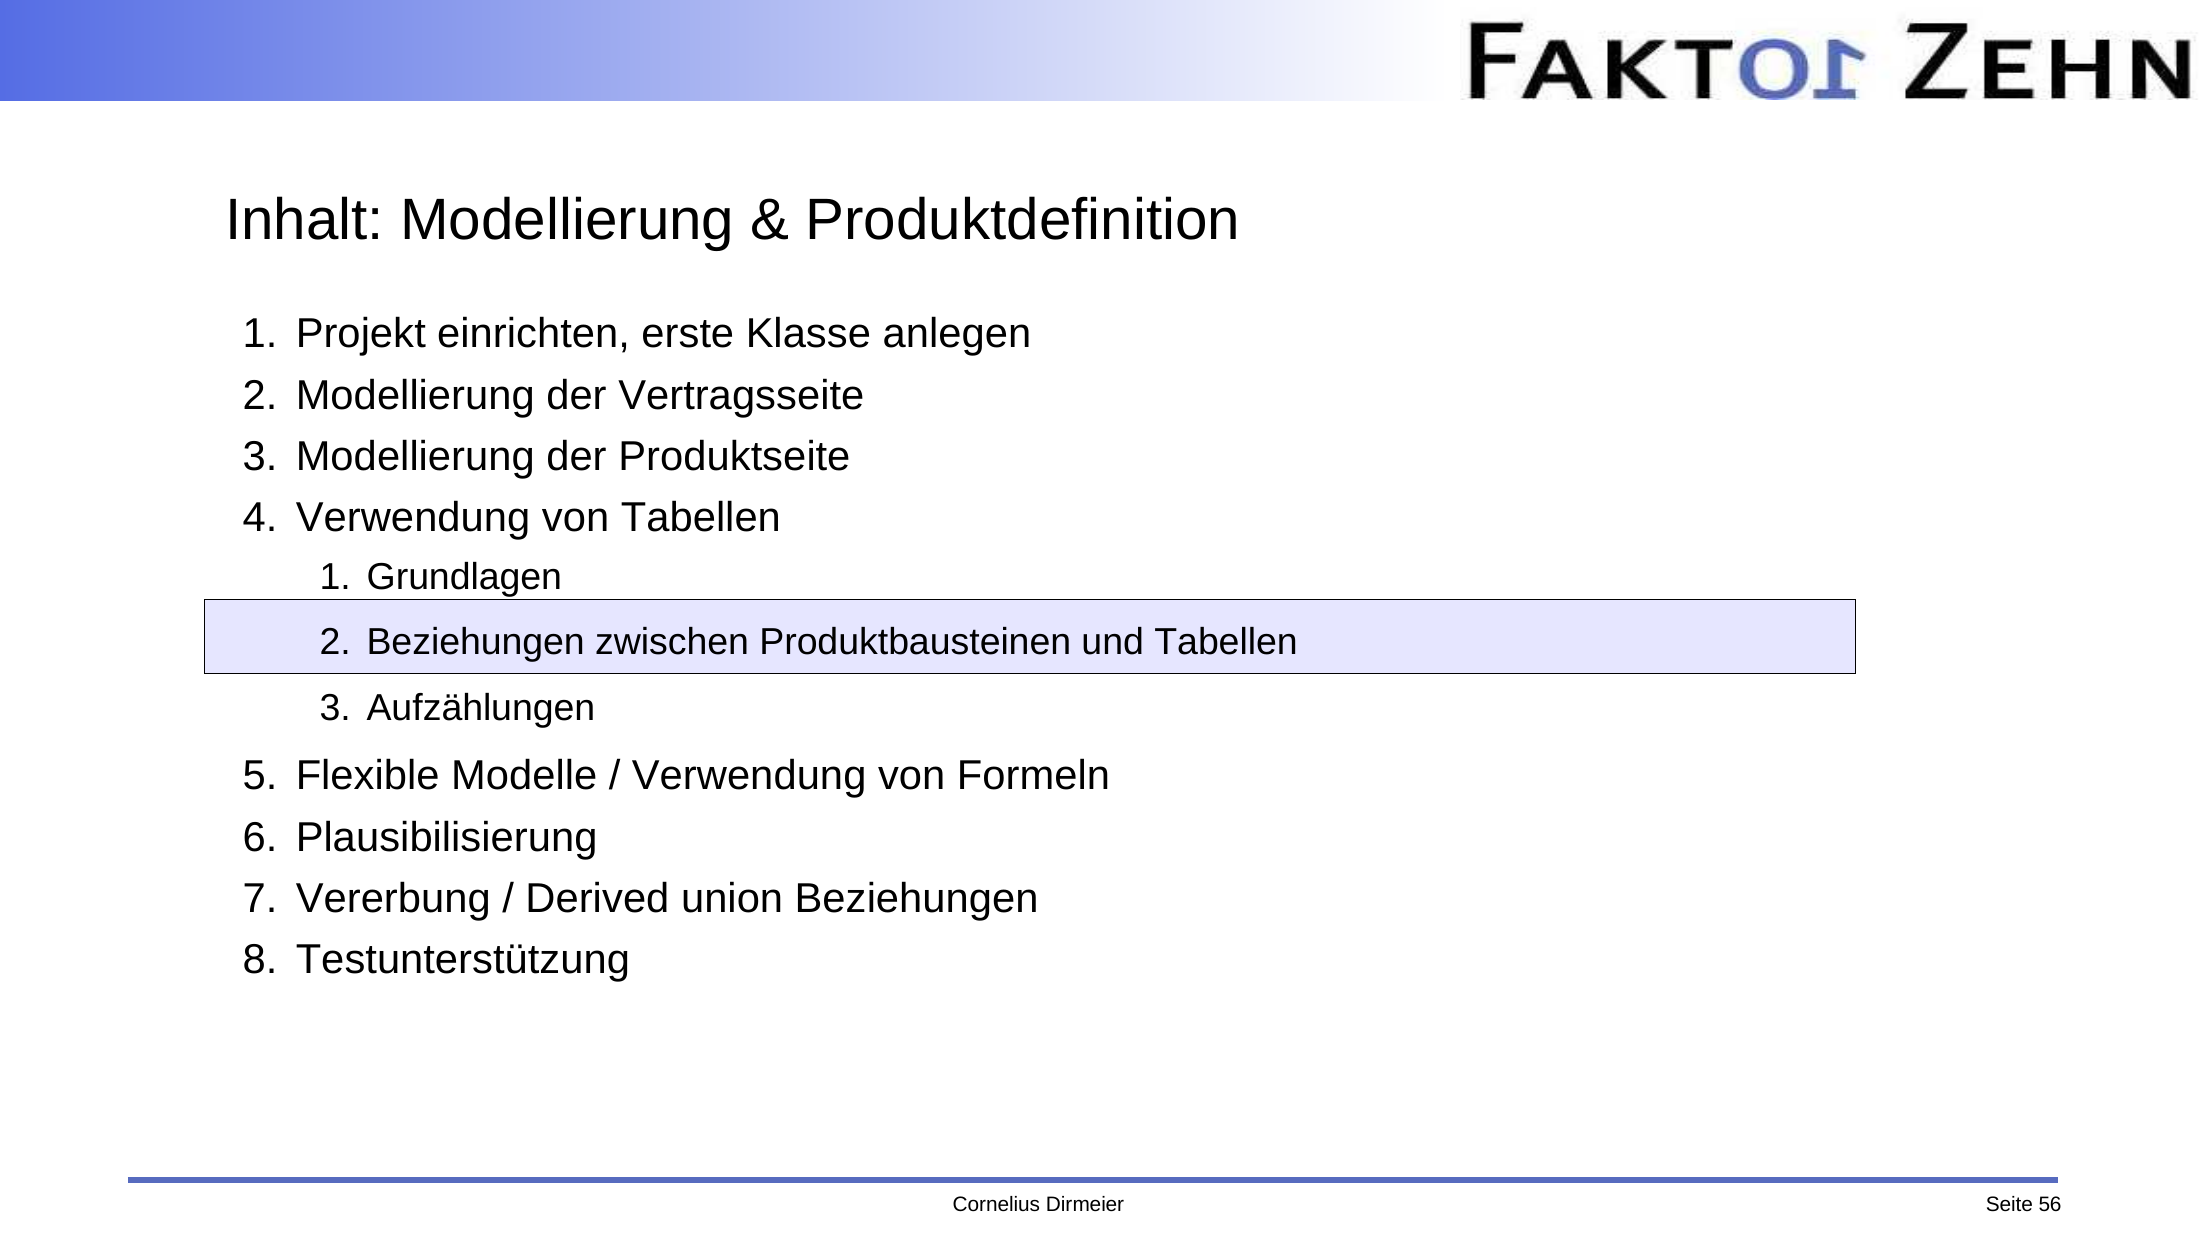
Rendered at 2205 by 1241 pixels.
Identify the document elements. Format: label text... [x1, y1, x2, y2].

picture [1460, 7, 2202, 100]
text_box [204, 599, 225, 674]
title Inhalt: Modellierung & Produktdefinition [225, 142, 1981, 296]
list Projekt einrichten, erste Klasse anlegen Modellierung der Vertragsseite Modellierung der Produktseite Verwendung von Tabellen Grundlagen Beziehungen zwischen Produktbausteinen und Tabellen Aufzählungen Flexible Modelle / Verwendung von Formeln Plausibilisierung Vererbung / Derived union Beziehungen Testunterstützung [225, 310, 1981, 1078]
